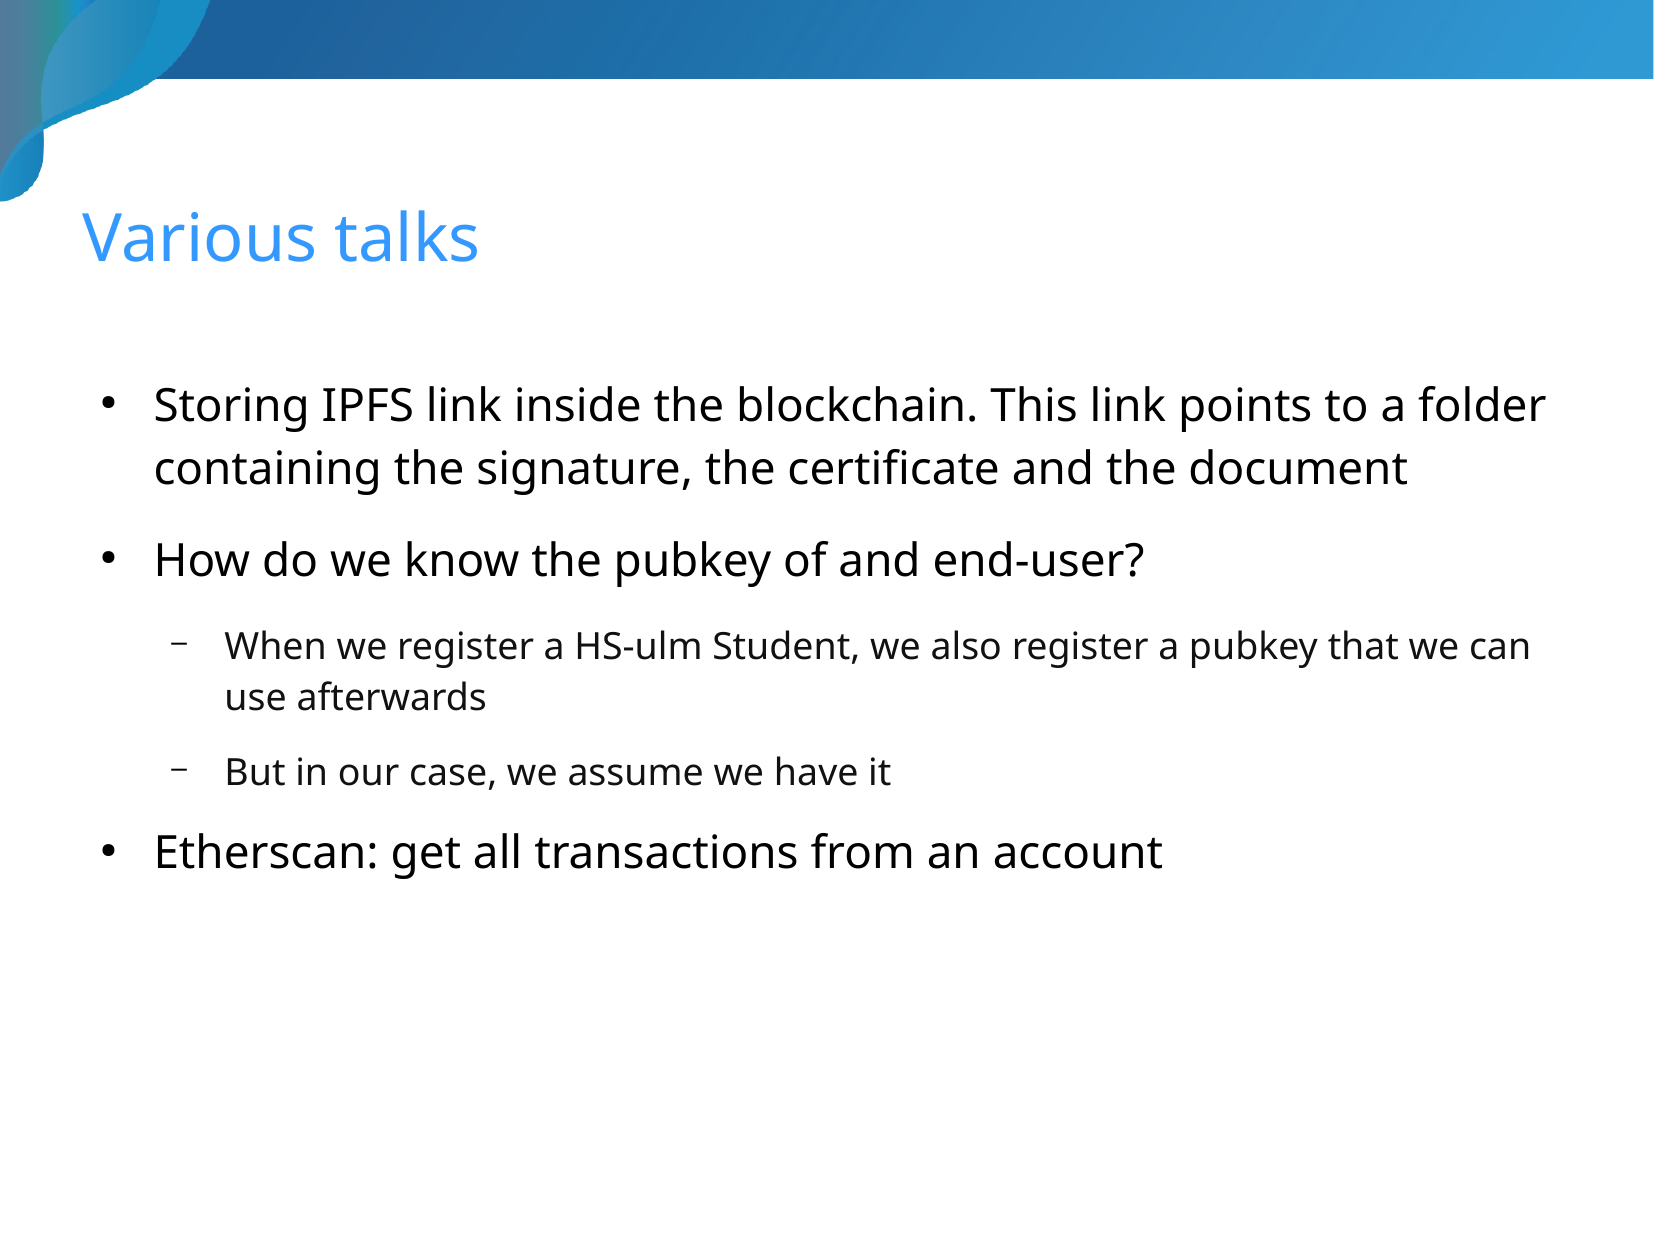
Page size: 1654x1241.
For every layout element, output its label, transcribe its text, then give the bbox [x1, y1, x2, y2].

list Storing IPFS link inside the blockchain. This link points to a folder containing the signature, the certificate and the document How do we know the pubkey of and end-user? When we register a HS-ulm Student, we also register a pubkey that we can use afterwards But in our case, we assume we have it Etherscan: get all transactions from an account [82, 372, 1576, 1093]
title Various talks [82, 132, 1571, 340]
picture [0, 0, 1654, 1241]
